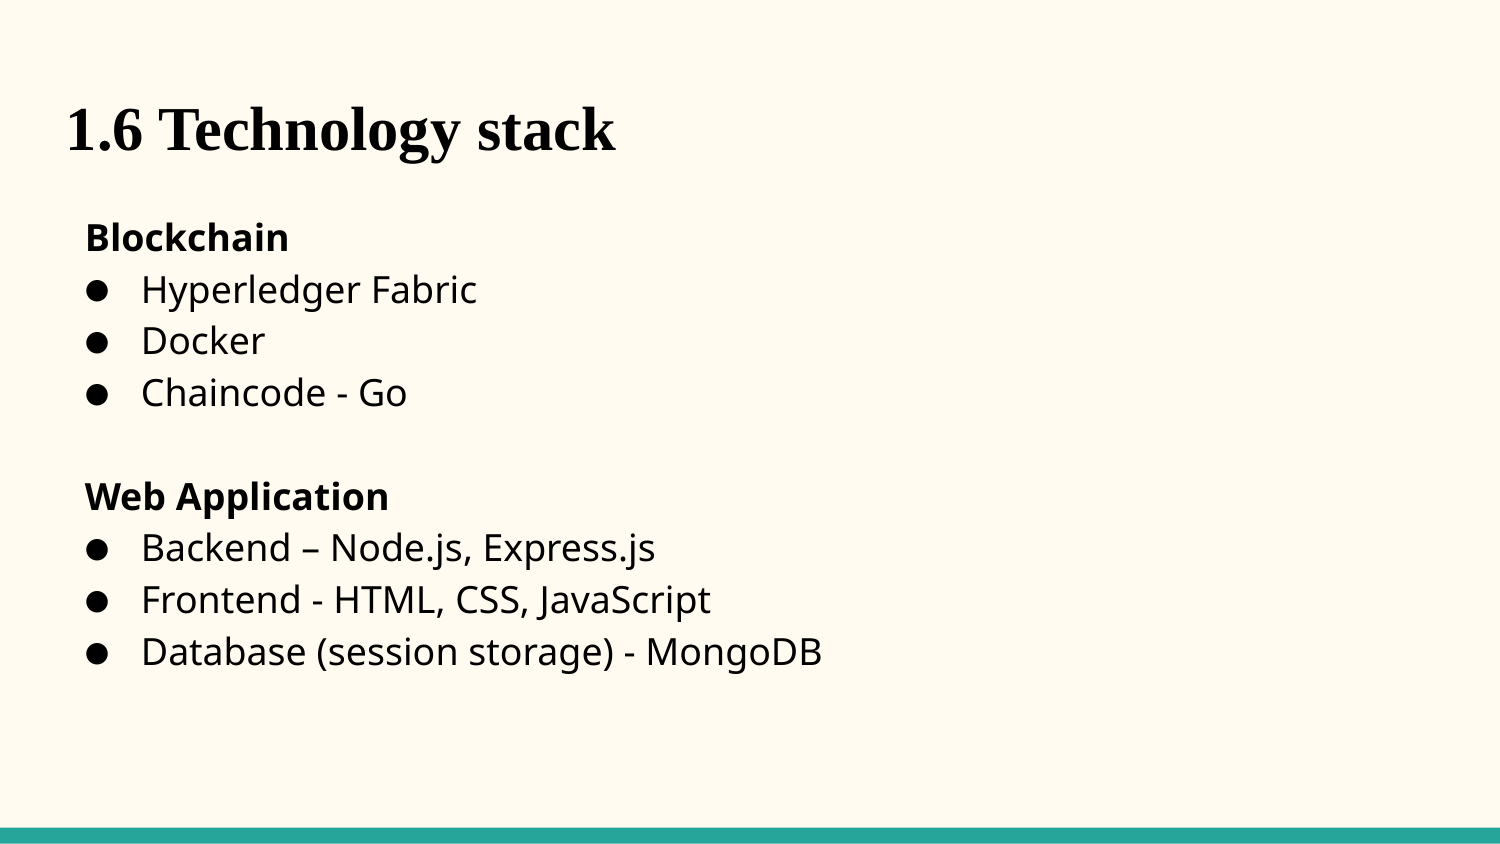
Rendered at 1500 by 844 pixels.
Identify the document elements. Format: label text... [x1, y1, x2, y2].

text_box 1.6 Technology stack [51, 72, 1449, 174]
text_box Blockchain Hyperledger Fabric Docker Chaincode - Go Web Application Backend – Node.js, Express.js Frontend - HTML, CSS, JavaScript Database (session storage) - MongoDB [51, 192, 1449, 750]
